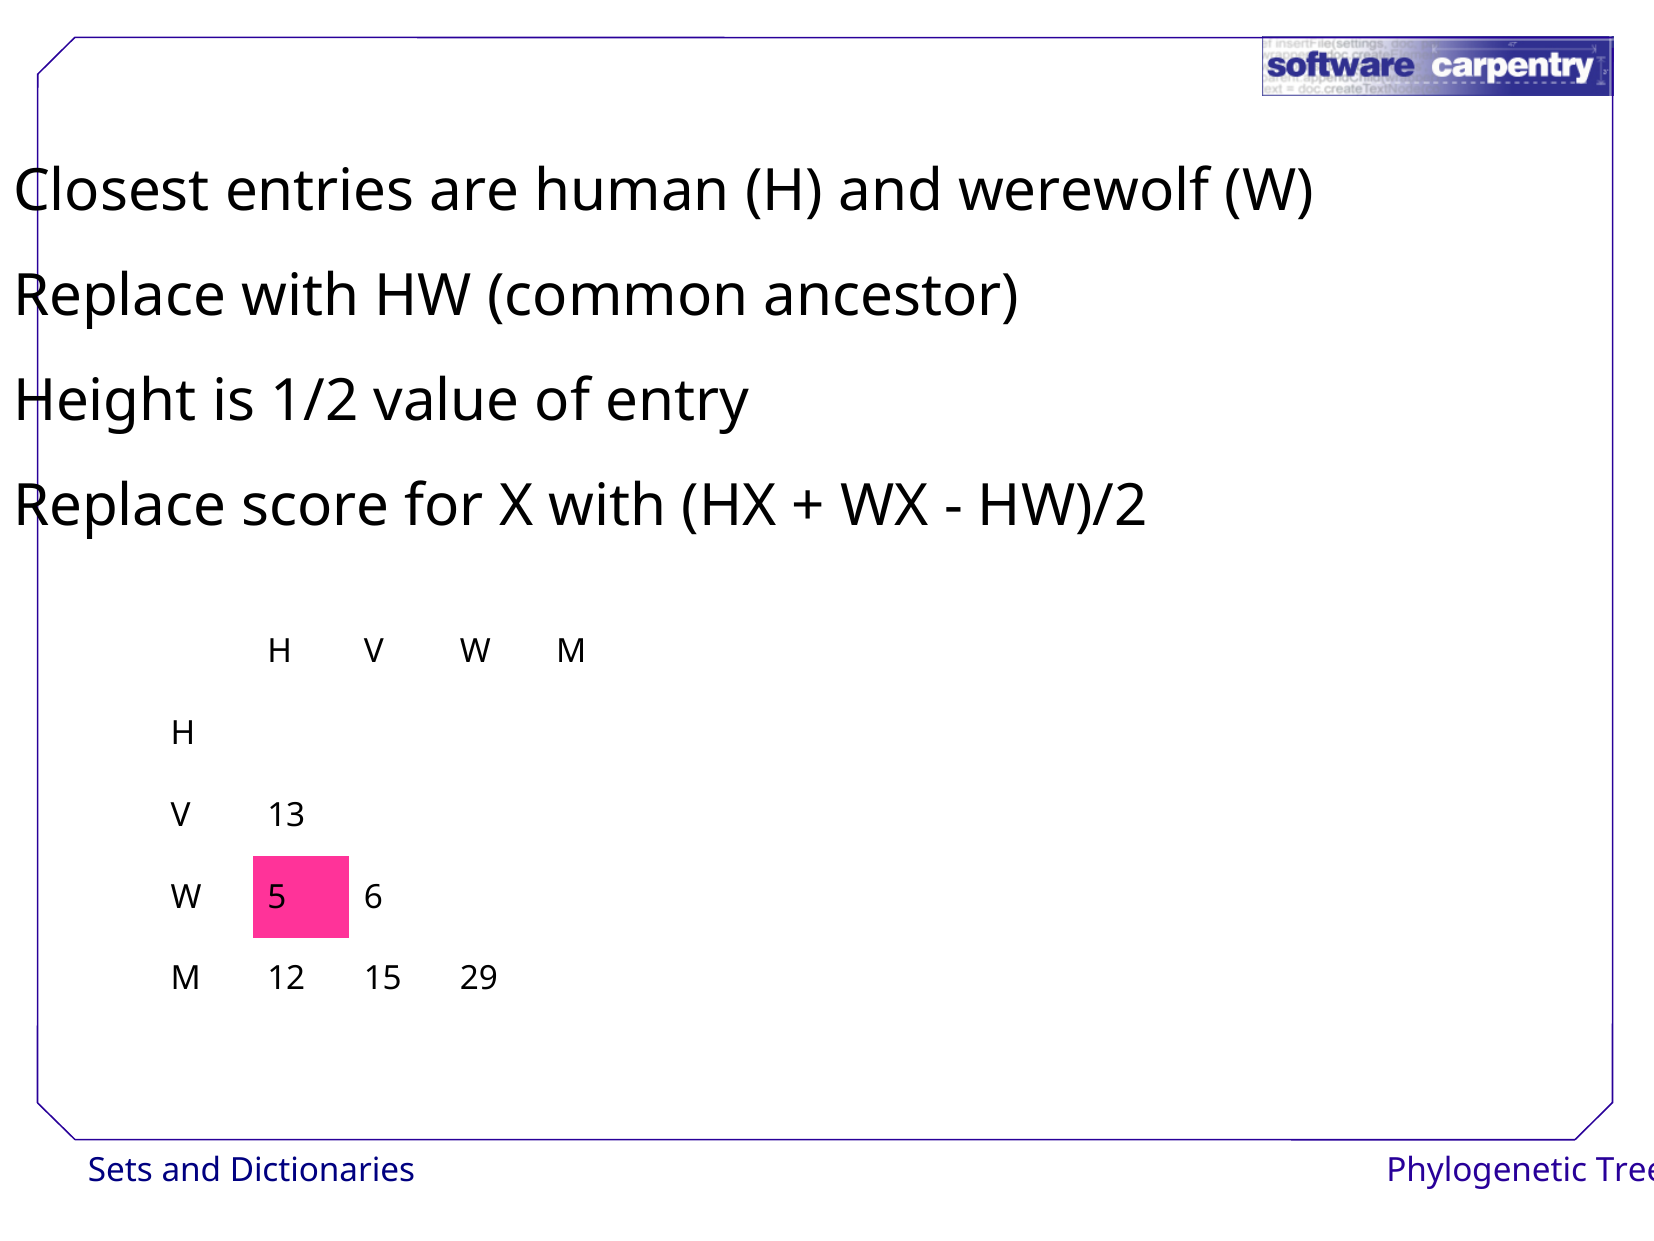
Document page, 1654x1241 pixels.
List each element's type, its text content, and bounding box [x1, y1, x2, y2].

table_cell [541, 938, 638, 1020]
table_header W [445, 611, 541, 692]
table_cell [541, 692, 638, 774]
table_cell 13 [253, 774, 349, 856]
text_box Closest entries are human (H) and werewolf (W) Replace with HW (common ancestor) Height is 1/2 value of entry Replace score for X with (HX + WX - HW)/2 [0, 109, 1480, 545]
table_cell V [156, 774, 253, 856]
table_cell [349, 692, 445, 774]
table_cell 15 [349, 938, 445, 1020]
table_cell 6 [349, 856, 445, 938]
table_cell [253, 692, 349, 774]
table_cell [445, 856, 541, 938]
table_cell [541, 856, 638, 938]
table_cell [445, 692, 541, 774]
table_cell H [156, 692, 253, 774]
table_cell 29 [445, 938, 541, 1020]
table_header [156, 611, 253, 692]
table_cell [349, 774, 445, 856]
table_header V [349, 611, 445, 692]
table_cell W [156, 856, 253, 938]
table_cell M [156, 938, 253, 1020]
table_cell [445, 774, 541, 856]
table_cell [541, 774, 638, 856]
table_cell 12 [253, 938, 349, 1020]
picture [1262, 36, 1614, 96]
table_header M [541, 611, 638, 692]
table_header H [253, 611, 349, 692]
table_cell 5 [253, 856, 349, 938]
